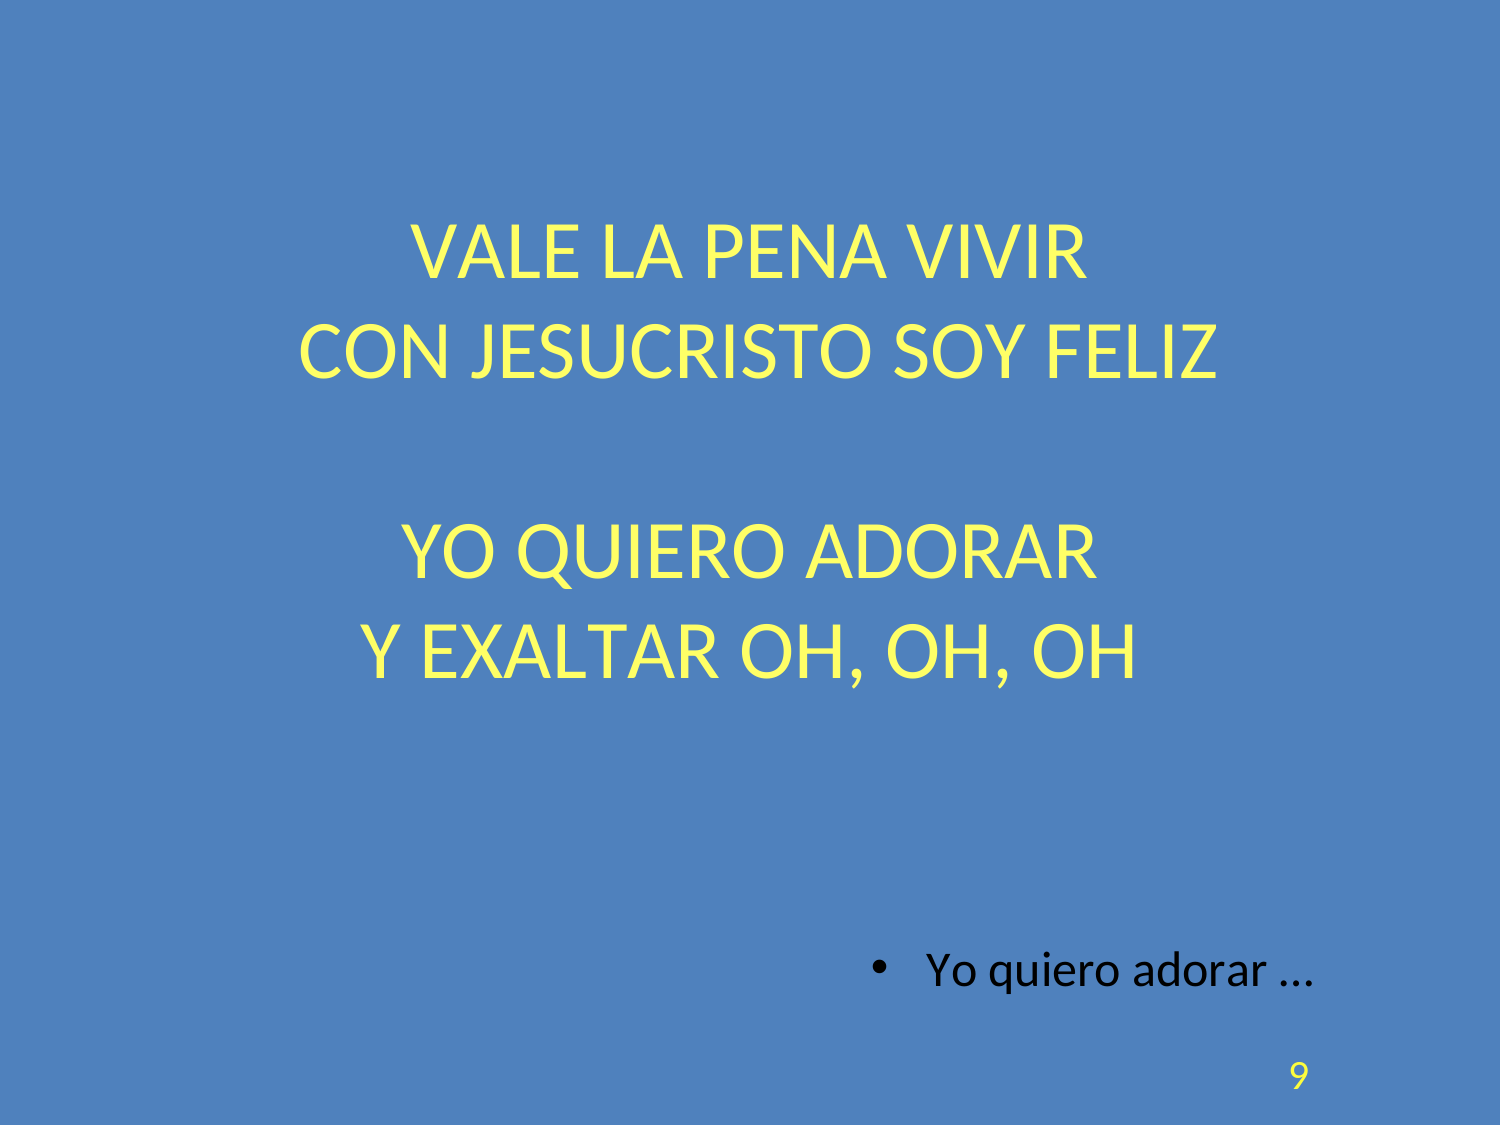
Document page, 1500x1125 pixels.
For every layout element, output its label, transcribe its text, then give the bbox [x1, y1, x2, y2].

text_box Yo quiero adorar … [616, 928, 1329, 1012]
text_box <número> [974, 1042, 1325, 1103]
title VALE LA PENA VIVIR CON JESUCRISTO SOY FELIZ YO QUIERO ADORAR Y EXALTAR OH, OH, OH [75, 35, 1426, 856]
